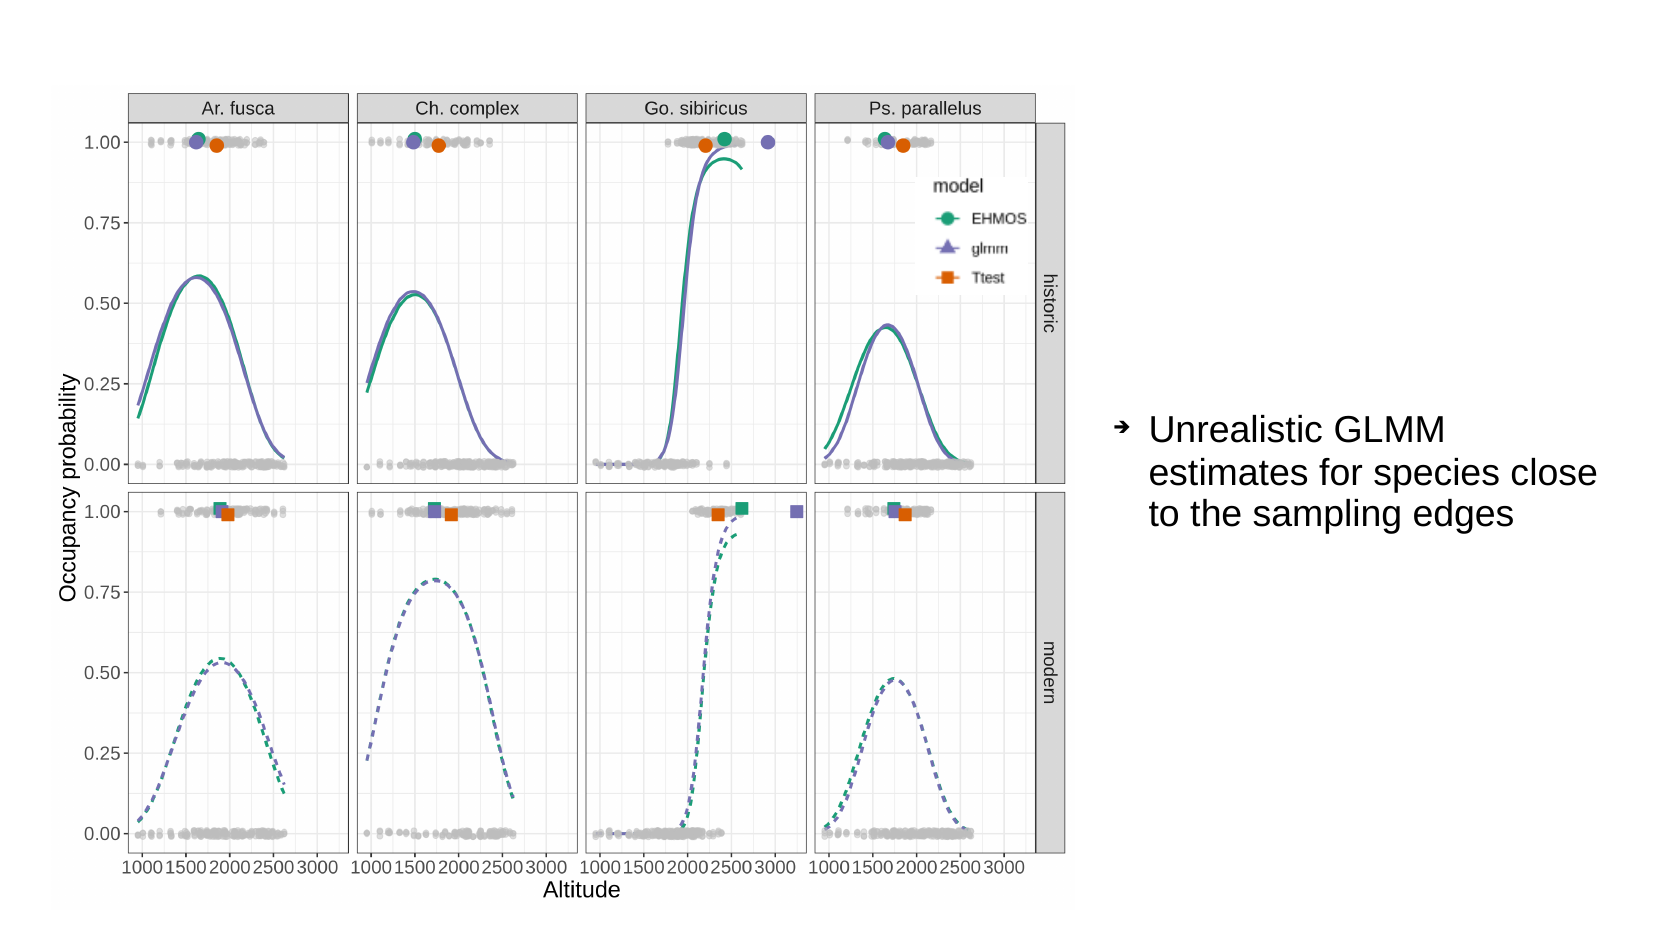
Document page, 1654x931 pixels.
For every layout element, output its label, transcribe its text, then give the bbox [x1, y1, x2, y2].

picture [51, 85, 1075, 910]
text_box Unrealistic GLMM estimates for species close to the sampling edges [1098, 401, 1619, 879]
